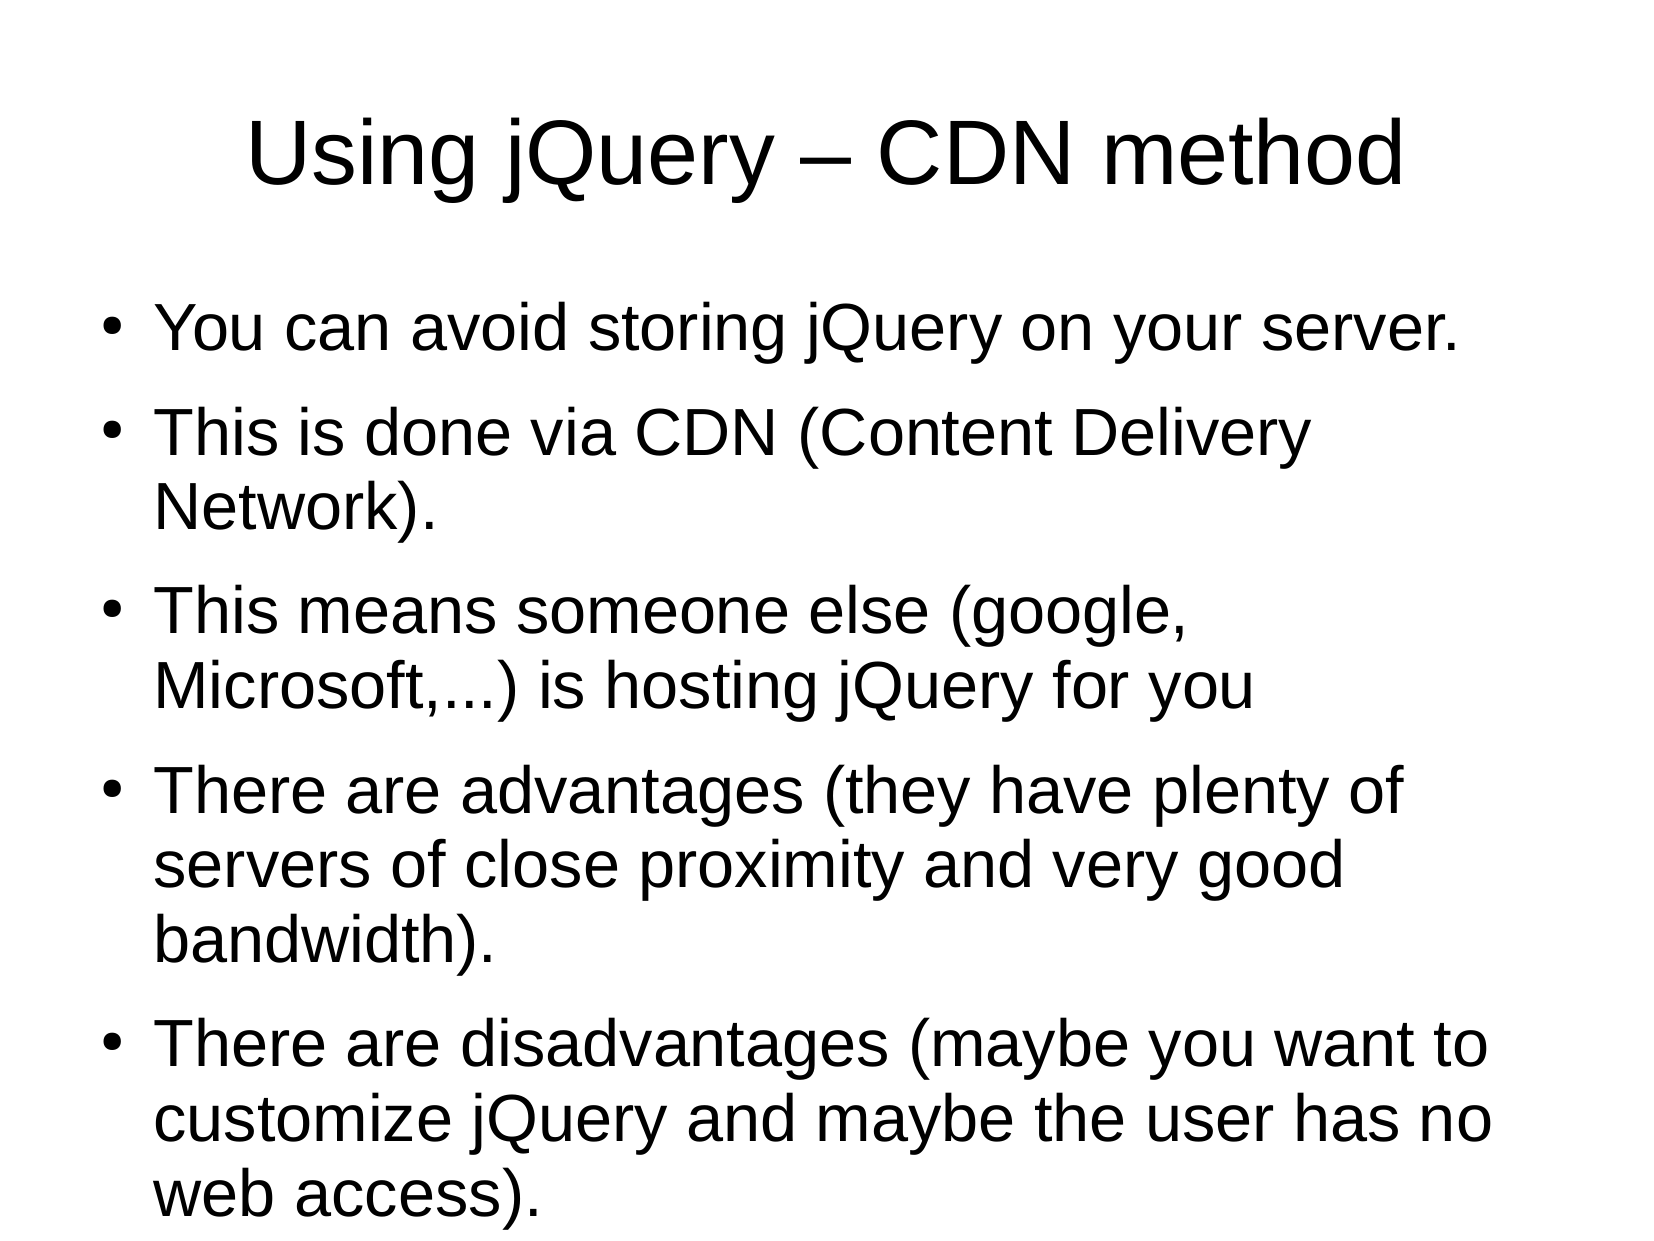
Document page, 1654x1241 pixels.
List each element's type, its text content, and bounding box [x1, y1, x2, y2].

title Using jQuery – CDN method [82, 49, 1571, 257]
list You can avoid storing jQuery on your server. This is done via CDN (Content Delivery Network). This means someone else (google, Microsoft,...) is hosting jQuery for you There are advantages (they have plenty of servers of close proximity and very good bandwidth). There are disadvantages (maybe you want to customize jQuery and maybe the user has no web access). [82, 290, 1571, 1231]
